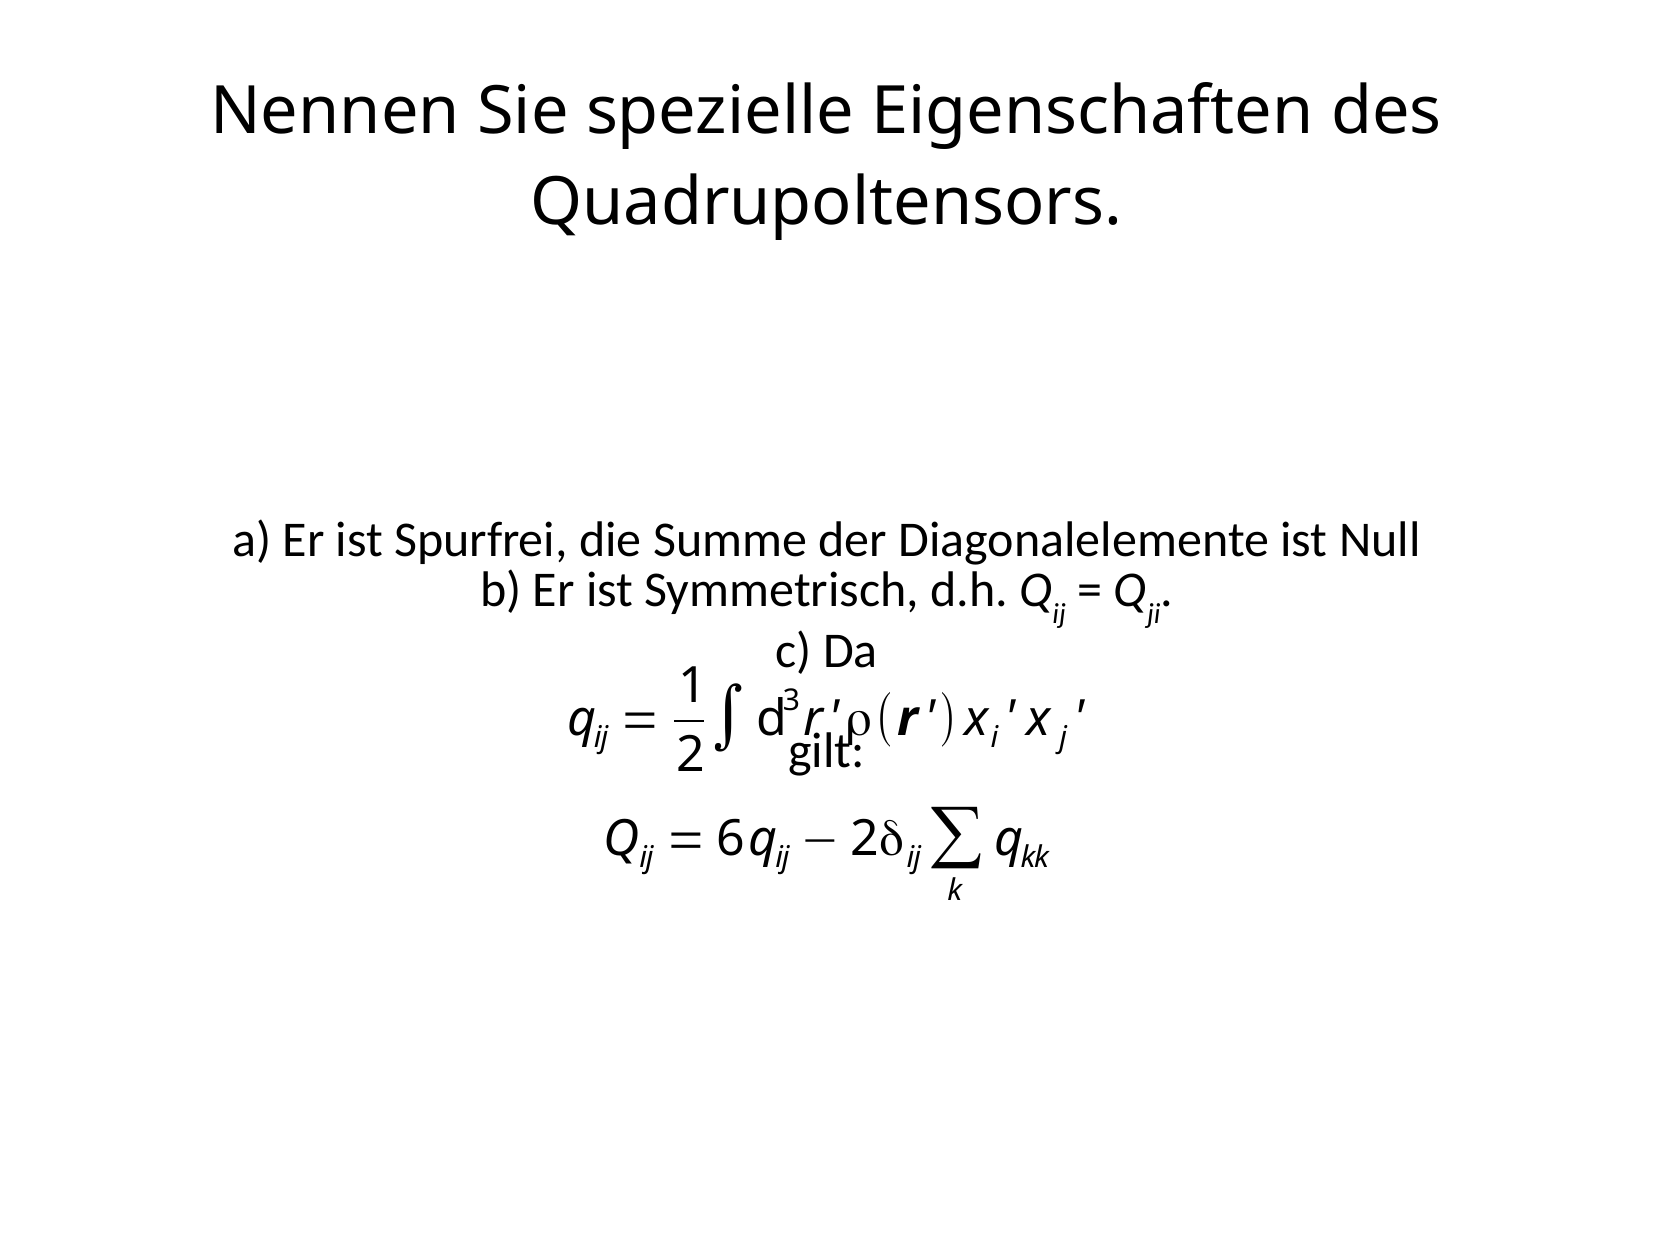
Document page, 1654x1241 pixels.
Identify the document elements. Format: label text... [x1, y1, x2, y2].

chart [597, 803, 1057, 909]
title Nennen Sie spezielle Eigenschaften des Quadrupoltensors. [82, 49, 1571, 257]
subtitle a) Er ist Spurfrei, die Summe der Diagonalelemente ist Null b) Er ist Symmetrisch, d.h. Qij = Qji. c) Da gilt: [82, 290, 1571, 1010]
chart [561, 655, 1093, 786]
